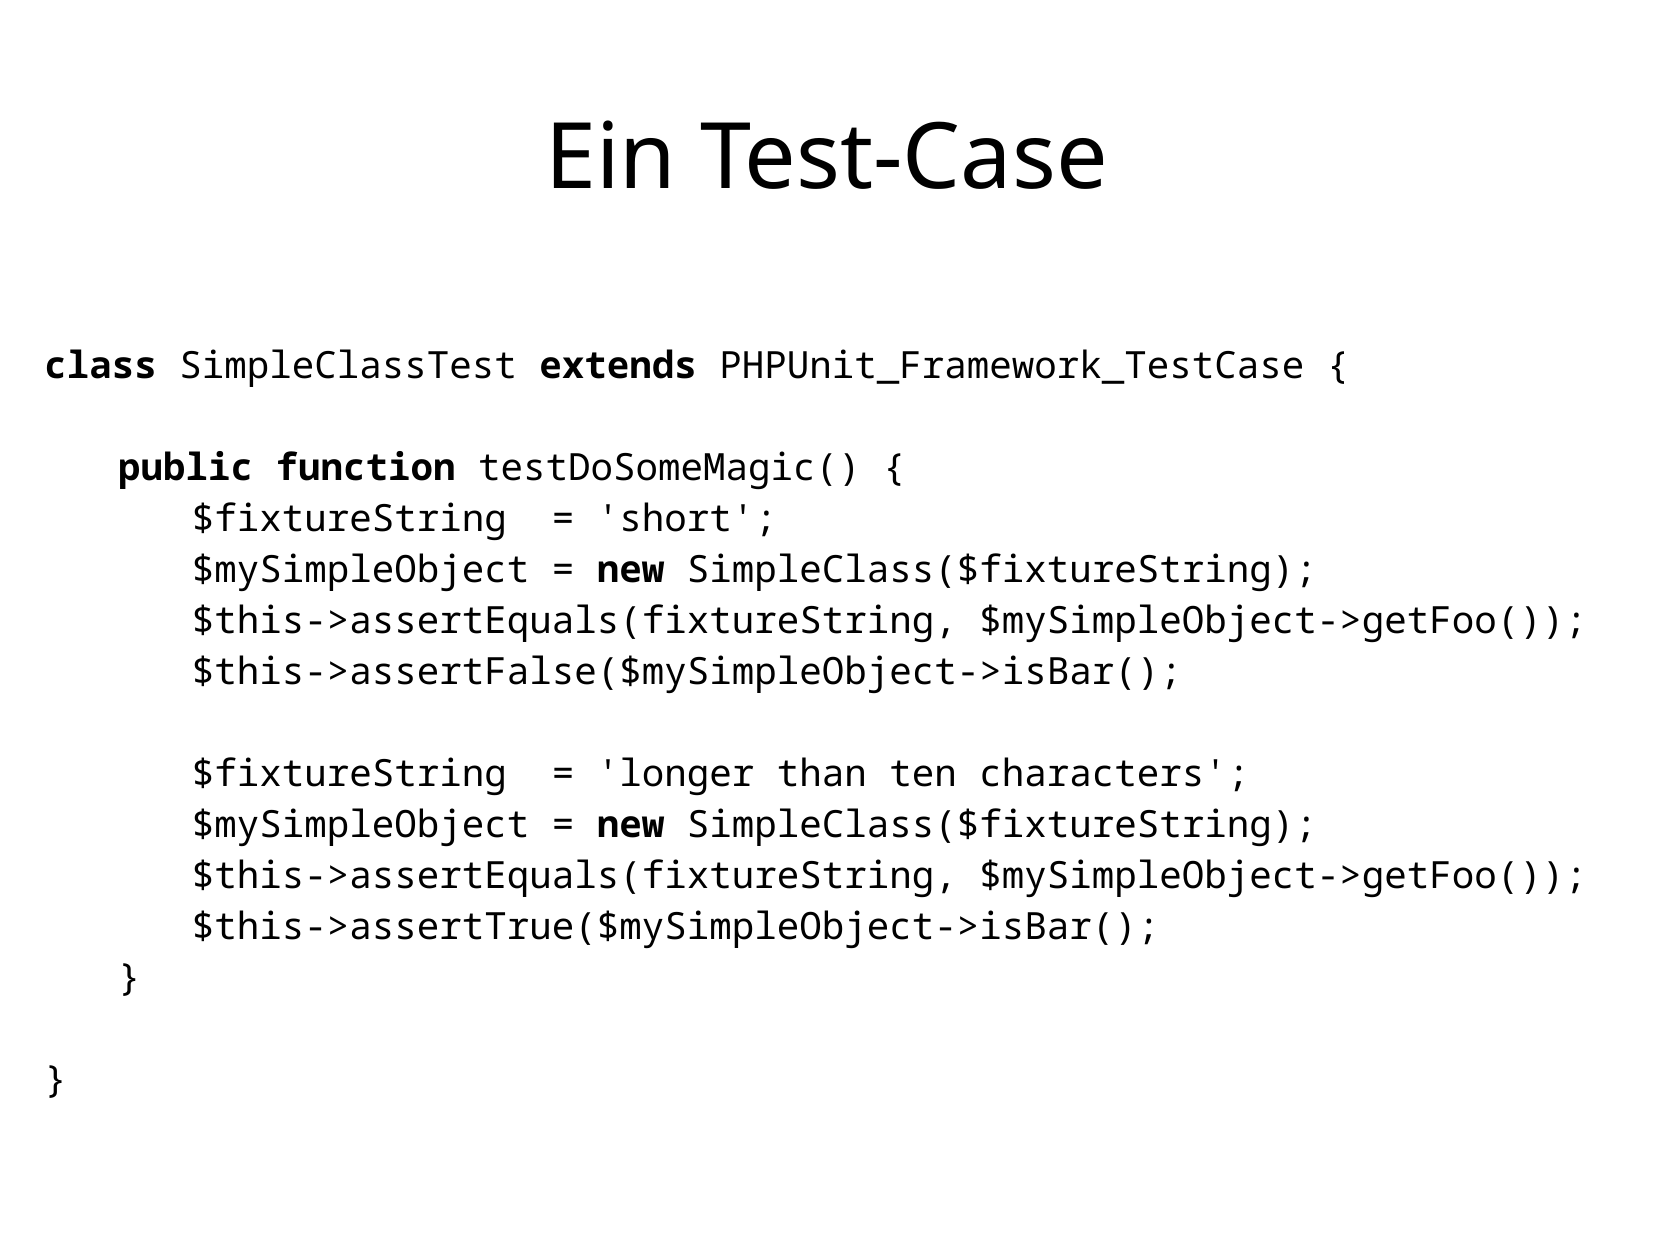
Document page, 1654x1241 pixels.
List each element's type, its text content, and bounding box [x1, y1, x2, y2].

text_box class SimpleClassTest extends PHPUnit_Framework_TestCase { public function testDoSomeMagic() { $fixtureString = 'short'; $mySimpleObject = new SimpleClass($fixtureString); $this->assertEquals(fixtureString, $mySimpleObject->getFoo()); $this->assertFalse($mySimpleObject->isBar(); $fixtureString = 'longer than ten characters'; $mySimpleObject = new SimpleClass($fixtureString); $this->assertEquals(fixtureString, $mySimpleObject->getFoo()); $this->assertTrue($mySimpleObject->isBar(); } } [29, 330, 1625, 909]
title Ein Test-Case [82, 56, 1571, 250]
